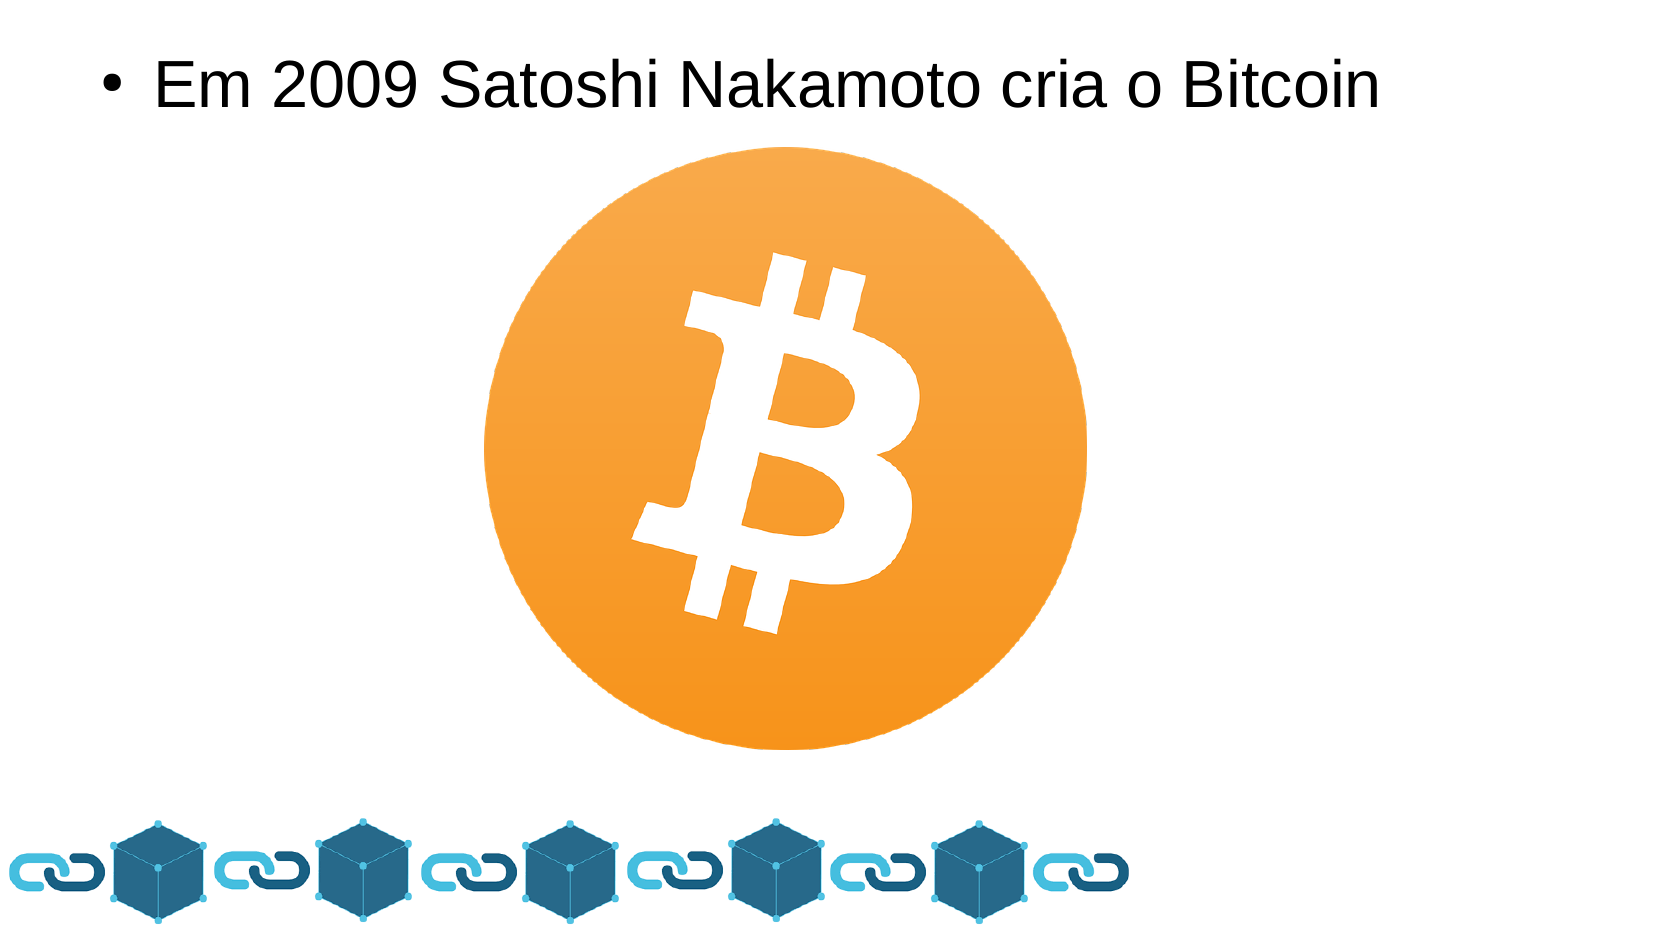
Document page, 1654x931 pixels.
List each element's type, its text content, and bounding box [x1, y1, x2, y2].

picture [484, 147, 1087, 751]
picture [4, 814, 1134, 928]
list Em 2009 Satoshi Nakamoto cria o Bitcoin [82, 47, 1571, 886]
